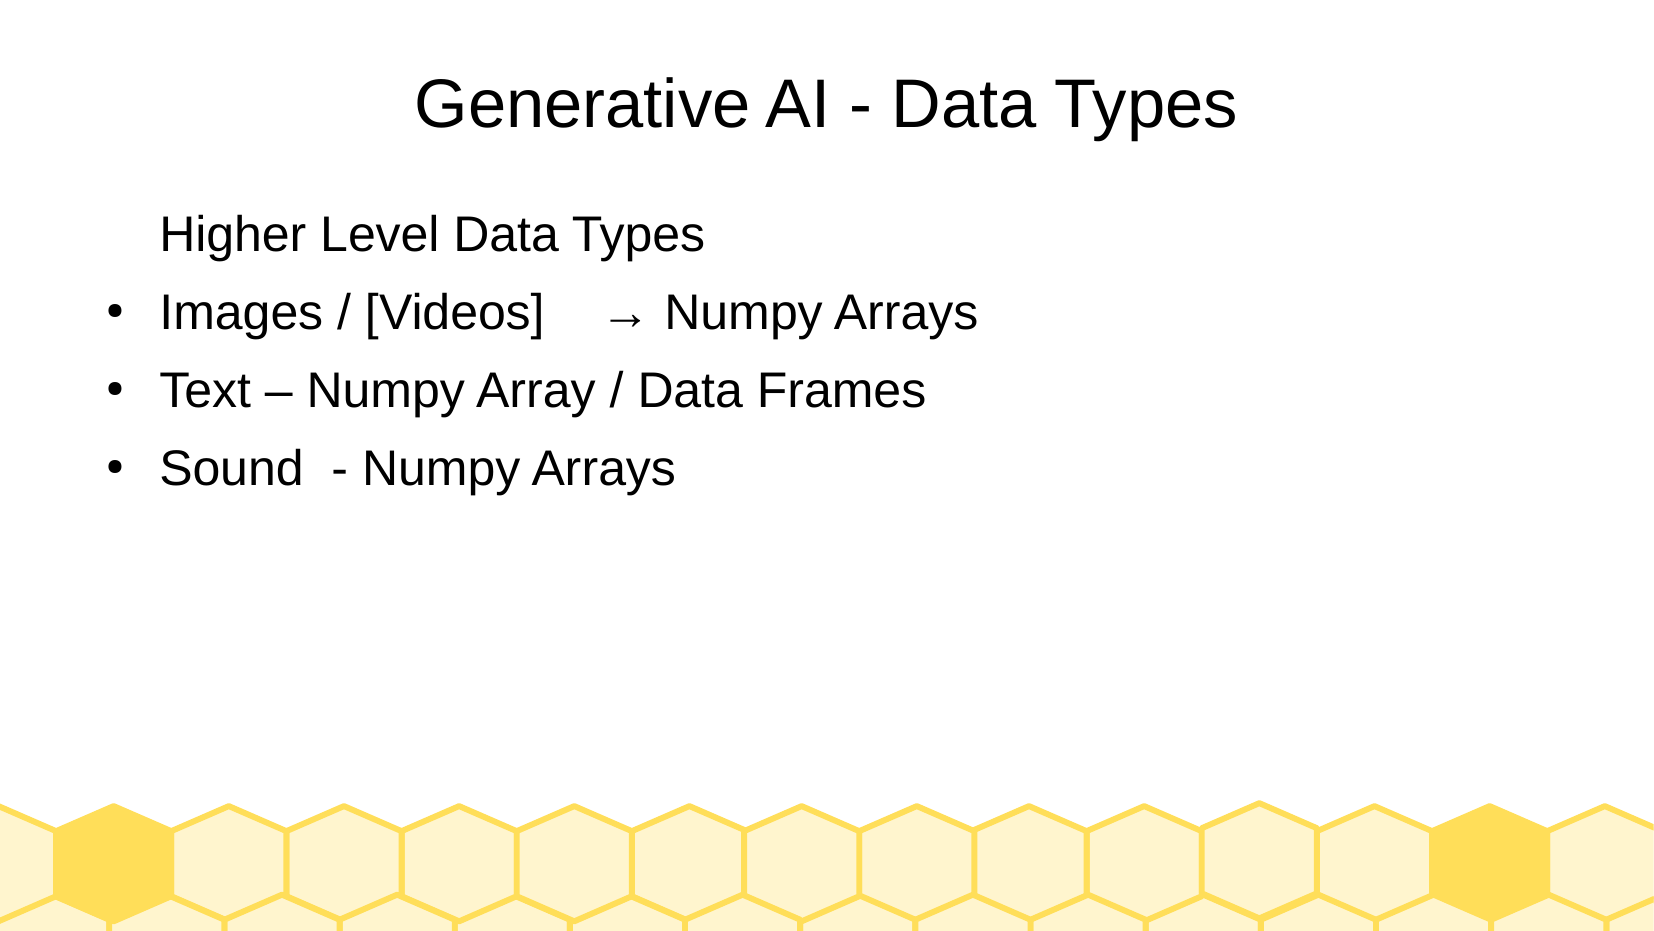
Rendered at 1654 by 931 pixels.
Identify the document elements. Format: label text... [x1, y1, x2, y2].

title Generative AI - Data Types [88, 29, 1565, 178]
list Higher Level Data Types Images / [Videos] → Numpy Arrays Text – Numpy Array / Data Frames Sound - Numpy Arrays [88, 206, 1565, 739]
